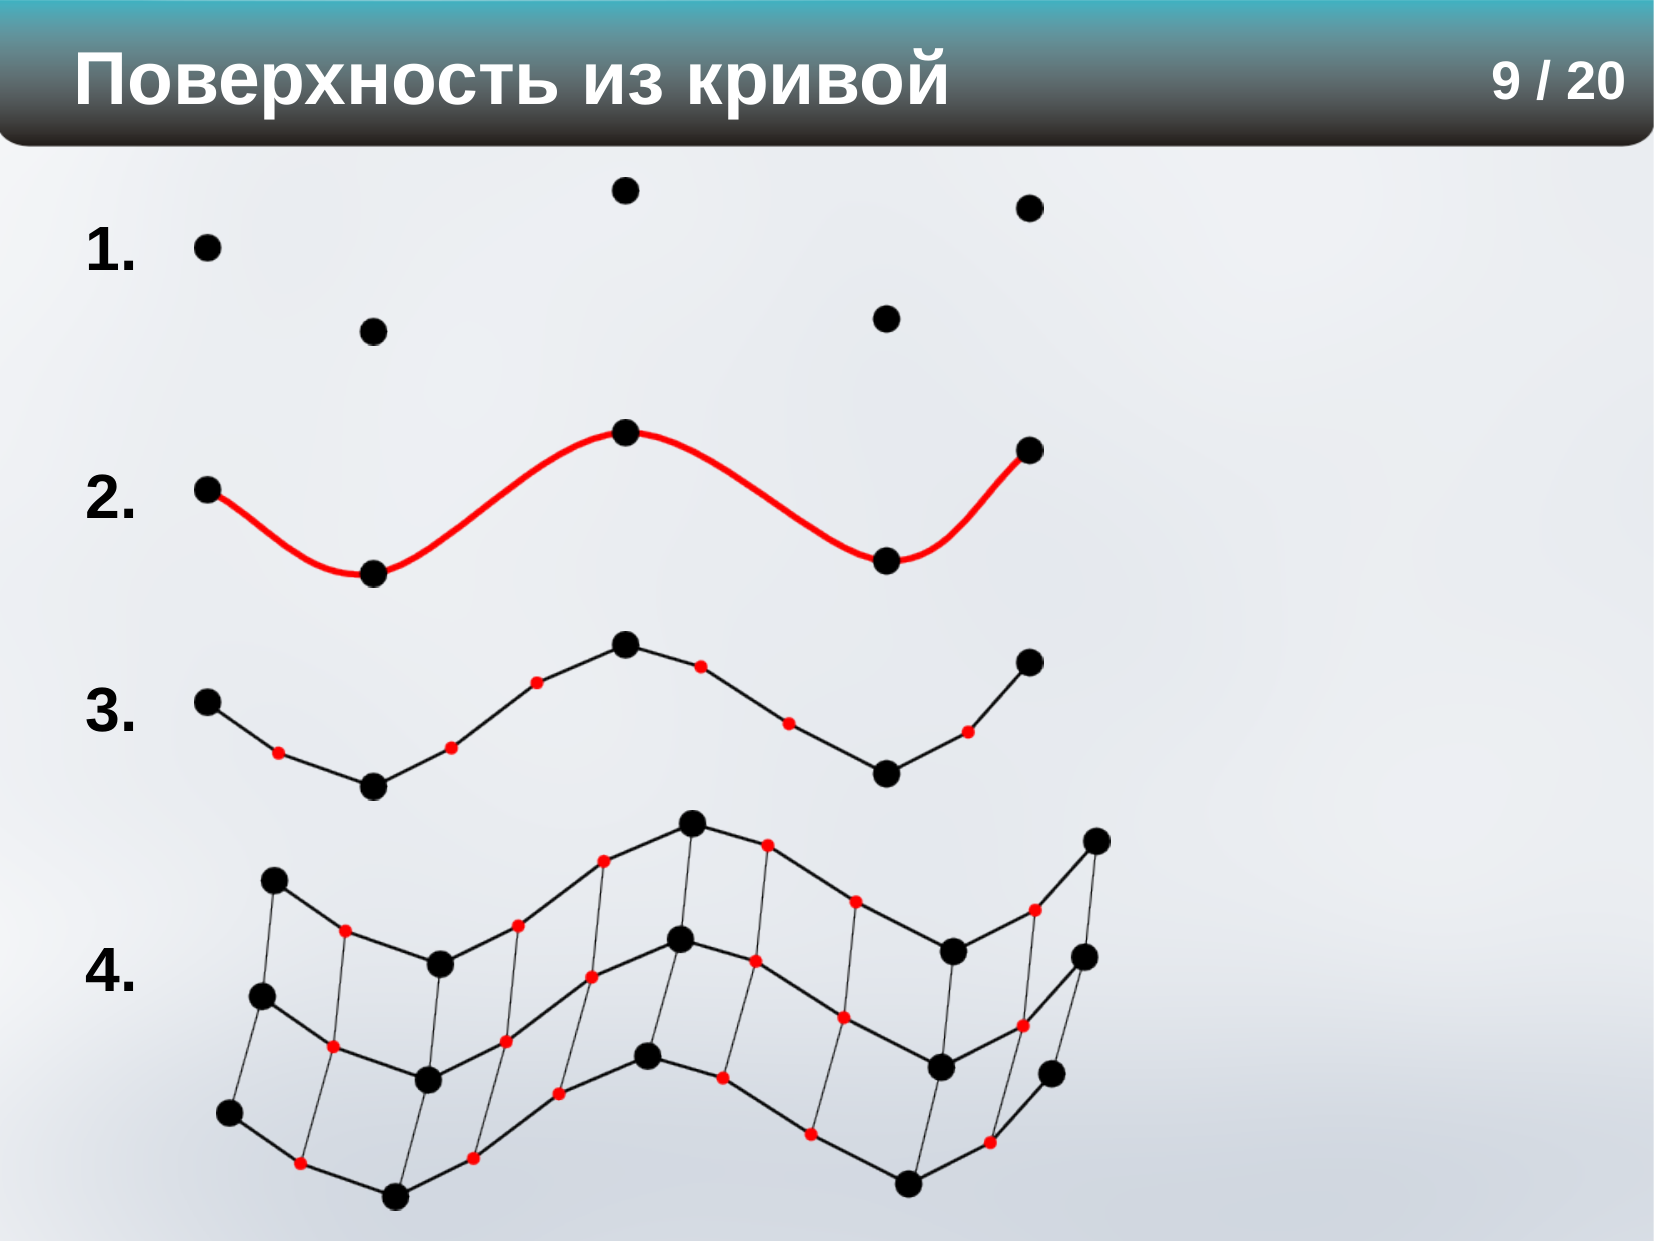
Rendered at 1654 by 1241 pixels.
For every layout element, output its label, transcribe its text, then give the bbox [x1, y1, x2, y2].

text_box 3. [70, 667, 160, 752]
text_box Поверхность из кривой [59, 29, 1359, 129]
text_box 4. [70, 927, 160, 1012]
text_box 2. [70, 454, 160, 540]
text_box <number> / 20 [1476, 42, 1654, 119]
text_box 1. [70, 206, 160, 292]
picture [0, 0, 1654, 1241]
